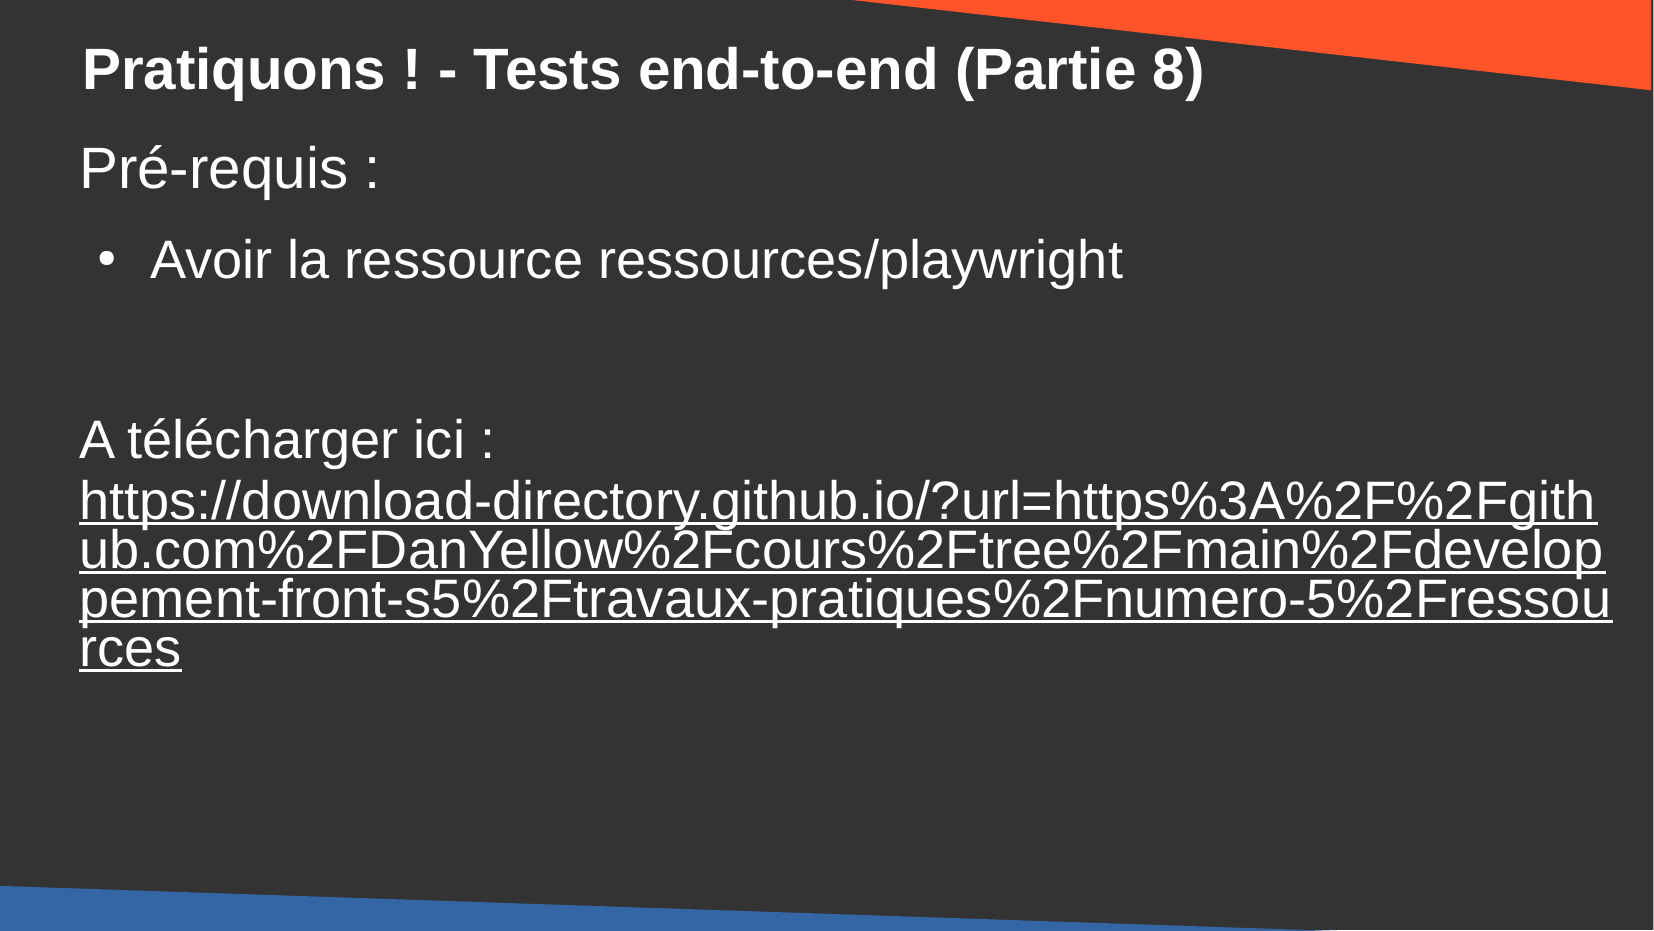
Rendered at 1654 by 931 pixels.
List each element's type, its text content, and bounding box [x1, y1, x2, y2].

list Pré-requis : Avoir la ressource ressources/playwright A télécharger ici : https://download-directory.github.io/?url=https%3A%2F%2Fgithub.com%2FDanYellow%2Fcours%2Ftree%2Fmain%2Fdeveloppement-front-s5%2Ftravaux-pratiques%2Fnumero-5%2Fressources [79, 135, 1619, 721]
text_box [0, 885, 1337, 931]
title Pratiquons ! - Tests end-to-end (Partie 8) [82, 37, 1571, 114]
text_box [851, 0, 1652, 91]
